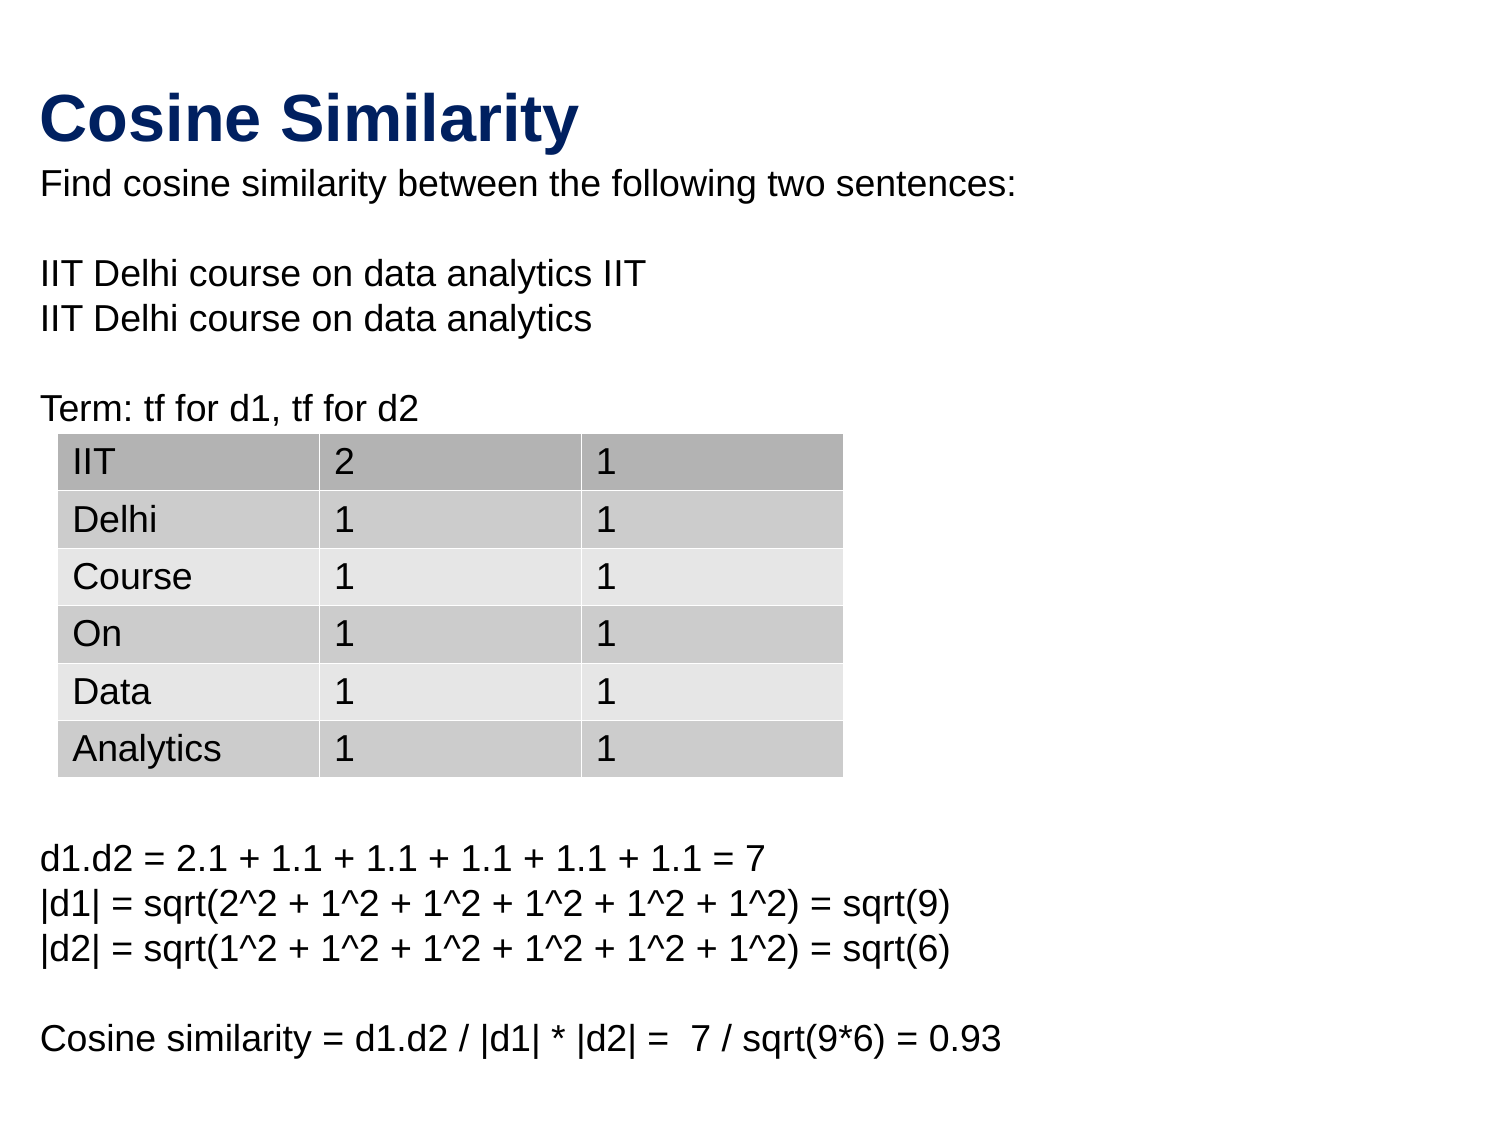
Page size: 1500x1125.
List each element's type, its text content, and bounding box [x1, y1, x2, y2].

table_header 2 [320, 434, 581, 490]
table_cell Course [58, 549, 319, 605]
table_cell Analytics [58, 721, 319, 777]
table_cell 1 [582, 549, 843, 605]
list Find cosine similarity between the following two sentences: IIT Delhi course on data analytics IIT IIT Delhi course on data analytics Term: tf for d1, tf for d2 d1.d2 = 2.1 + 1.1 + 1.1 + 1.1 + 1.1 + 1.1 = 7 |d1| = sqrt(2^2 + 1^2 + 1^2 + 1^2 + 1^2 + 1^2) = sqrt(9) |d2| = sqrt(1^2 + 1^2 + 1^2 + 1^2 + 1^2 + 1^2) = sqrt(6) Cosine similarity = d1.d2 / |d1| * |d2| = 7 / sqrt(9*6) = 0.93 [24, 151, 1425, 864]
table_cell 1 [320, 721, 581, 777]
table_cell 1 [320, 664, 581, 720]
table_cell Delhi [58, 491, 319, 548]
table_cell 1 [582, 664, 843, 720]
table_cell 1 [582, 491, 843, 548]
table_cell 1 [582, 721, 843, 777]
table_cell 1 [320, 549, 581, 605]
title Cosine Similarity [24, 24, 1096, 151]
table_header 1 [582, 434, 843, 490]
table_cell 1 [320, 491, 581, 548]
table_cell 1 [582, 606, 843, 663]
table_cell 1 [320, 606, 581, 663]
table_cell Data [58, 664, 319, 720]
table_header IIT [58, 434, 319, 490]
table_cell On [58, 606, 319, 663]
